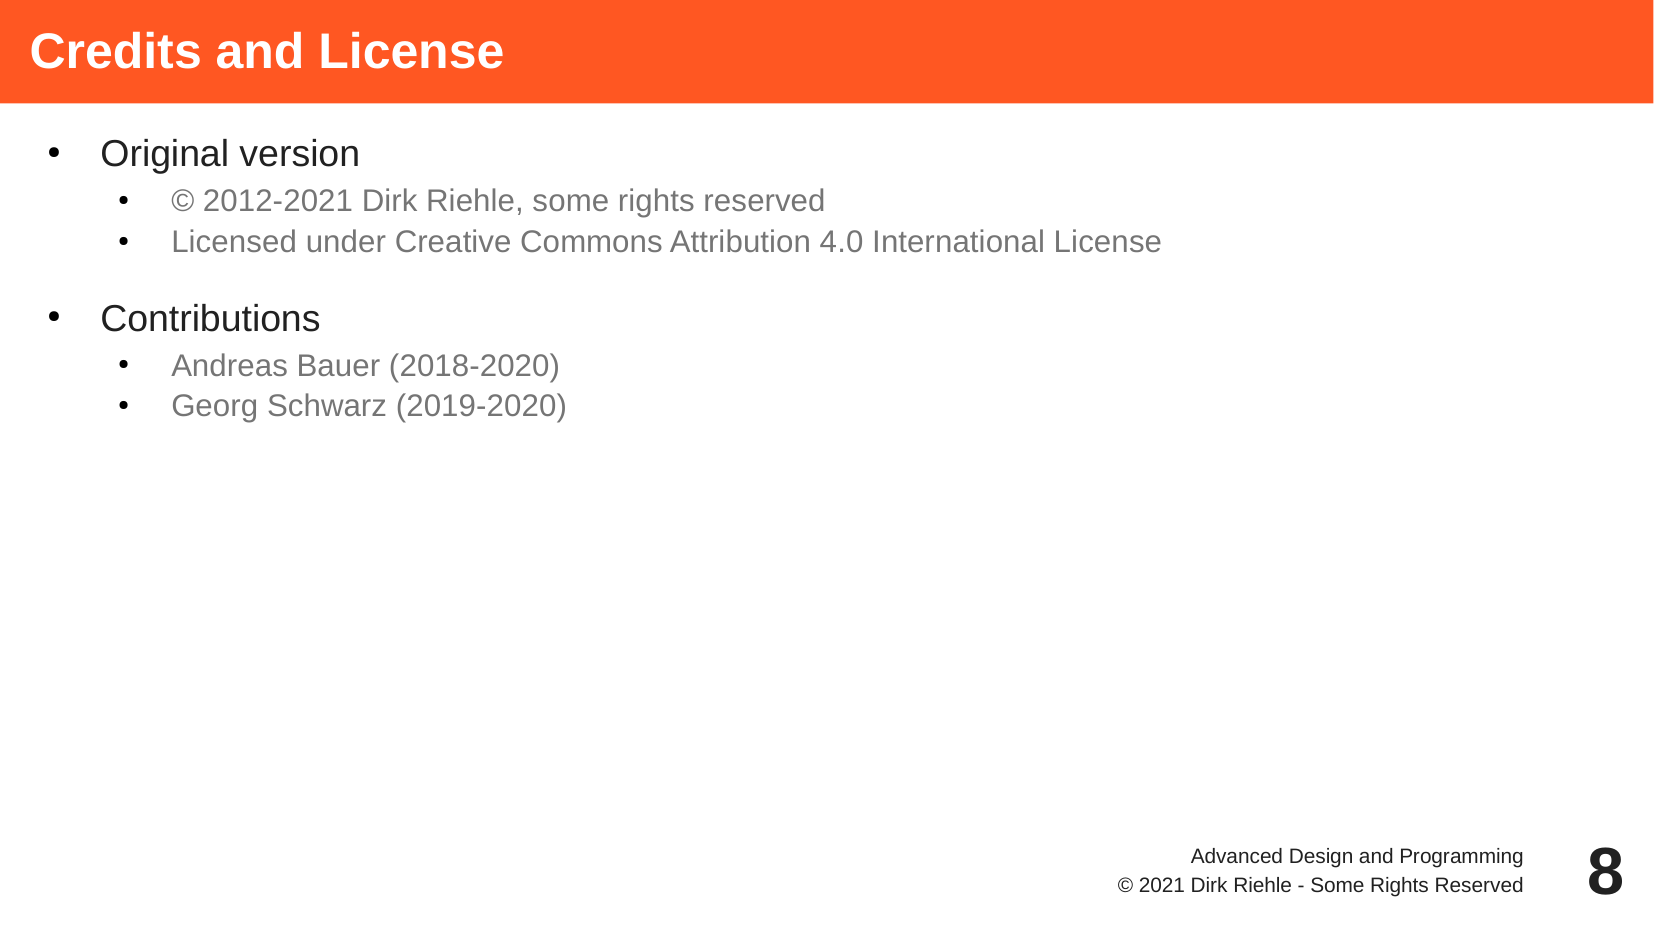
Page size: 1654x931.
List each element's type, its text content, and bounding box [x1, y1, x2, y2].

title Credits and License [0, 0, 1654, 104]
list Original version © 2012-2021 Dirk Riehle, some rights reserved Licensed under Creative Commons Attribution 4.0 International License Contributions Andreas Bauer (2018-2020) Georg Schwarz (2019-2020) [29, 132, 1625, 813]
